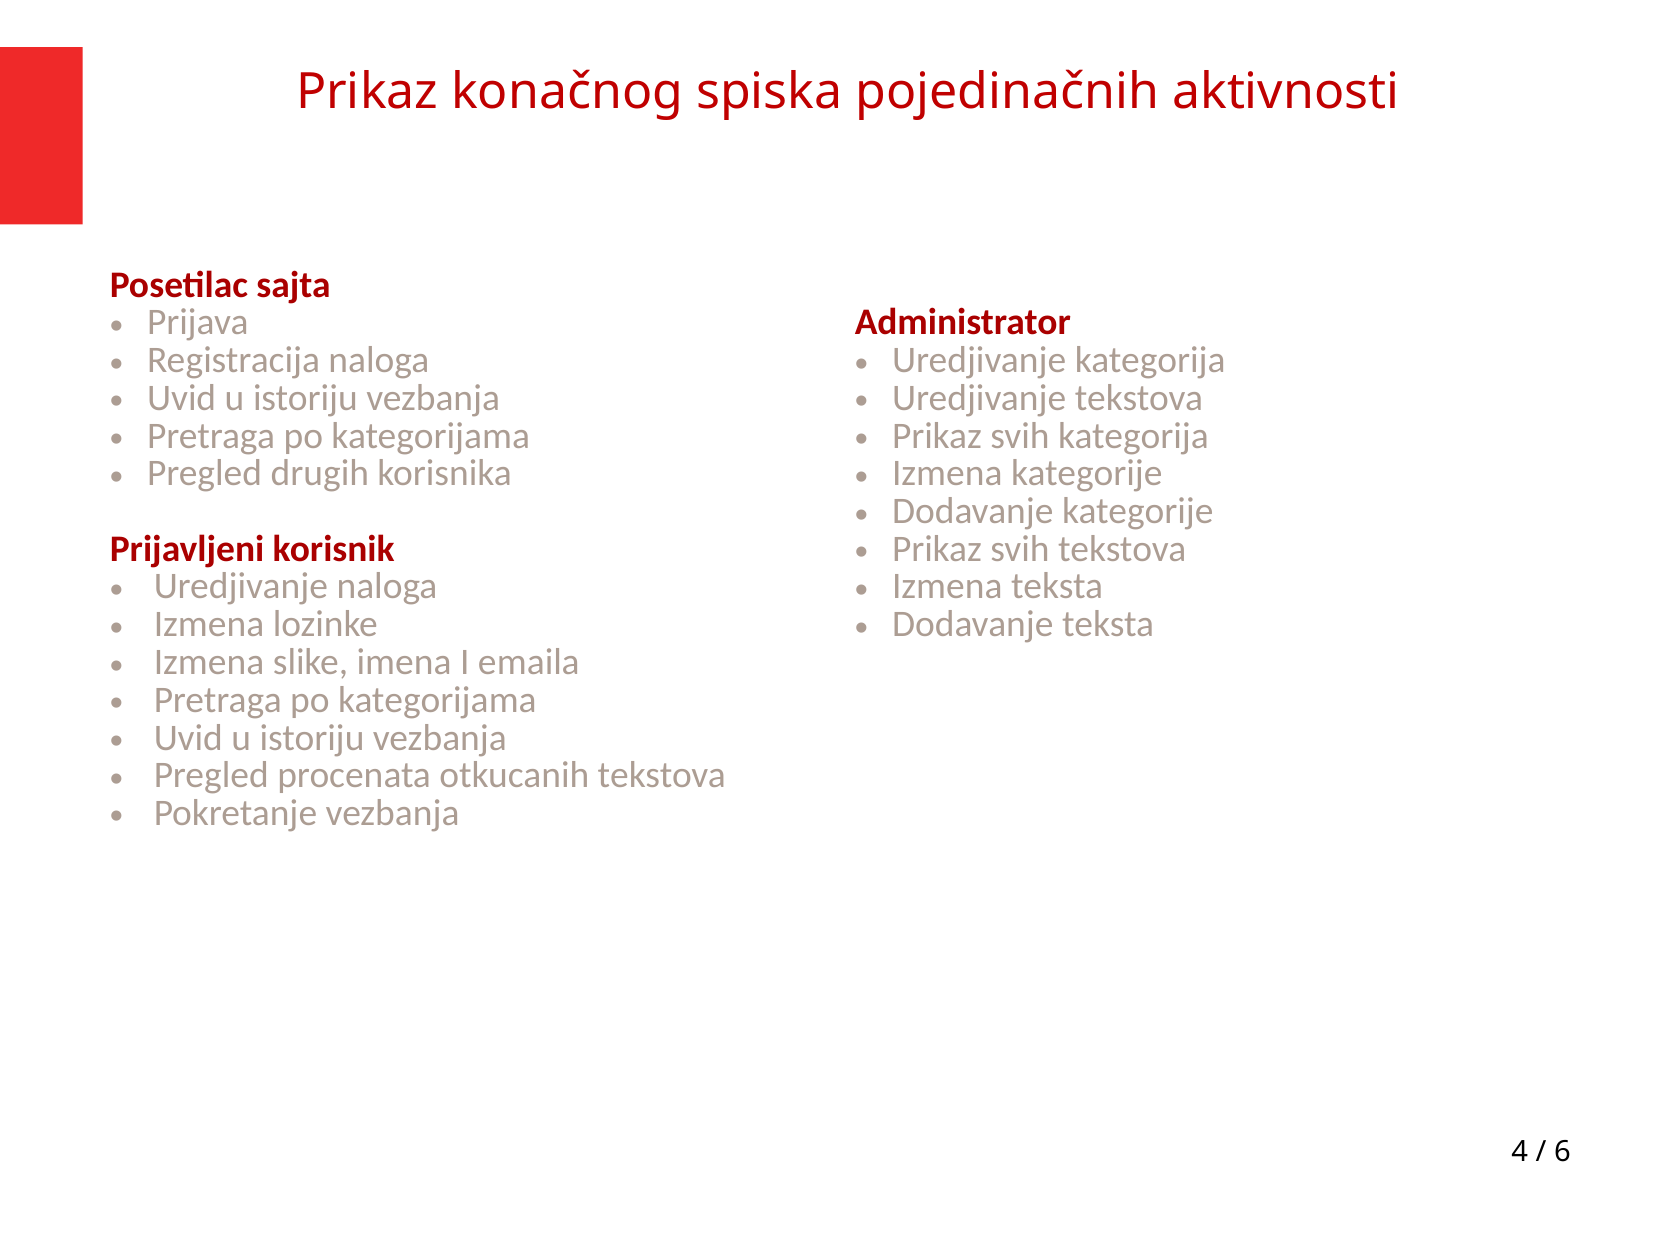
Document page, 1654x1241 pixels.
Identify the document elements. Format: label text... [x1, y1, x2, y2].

table_header Posetilac sajta Prijava Registracija naloga Uvid u istoriju vezbanja Pretraga po kategorijama Pregled drugih korisnika Prijavljeni korisnik Uredjivanje naloga Izmena lozinke Izmena slike, imena I emaila Pretraga po kategorijama Uvid u istoriju vezbanja Pregled procenata otkucanih tekstova Pokretanje vezbanja [95, 261, 840, 1105]
title Prikaz konačnog spiska pojedinačnih aktivnosti [105, 58, 1592, 166]
table_cell [840, 1105, 1585, 1241]
table_header Administrator Uredjivanje kategorija Uredjivanje tekstova Prikaz svih kategorija Izmena kategorije Dodavanje kategorije Prikaz svih tekstova Izmena teksta Dodavanje teksta [840, 261, 1585, 1105]
table_cell [95, 1105, 840, 1241]
